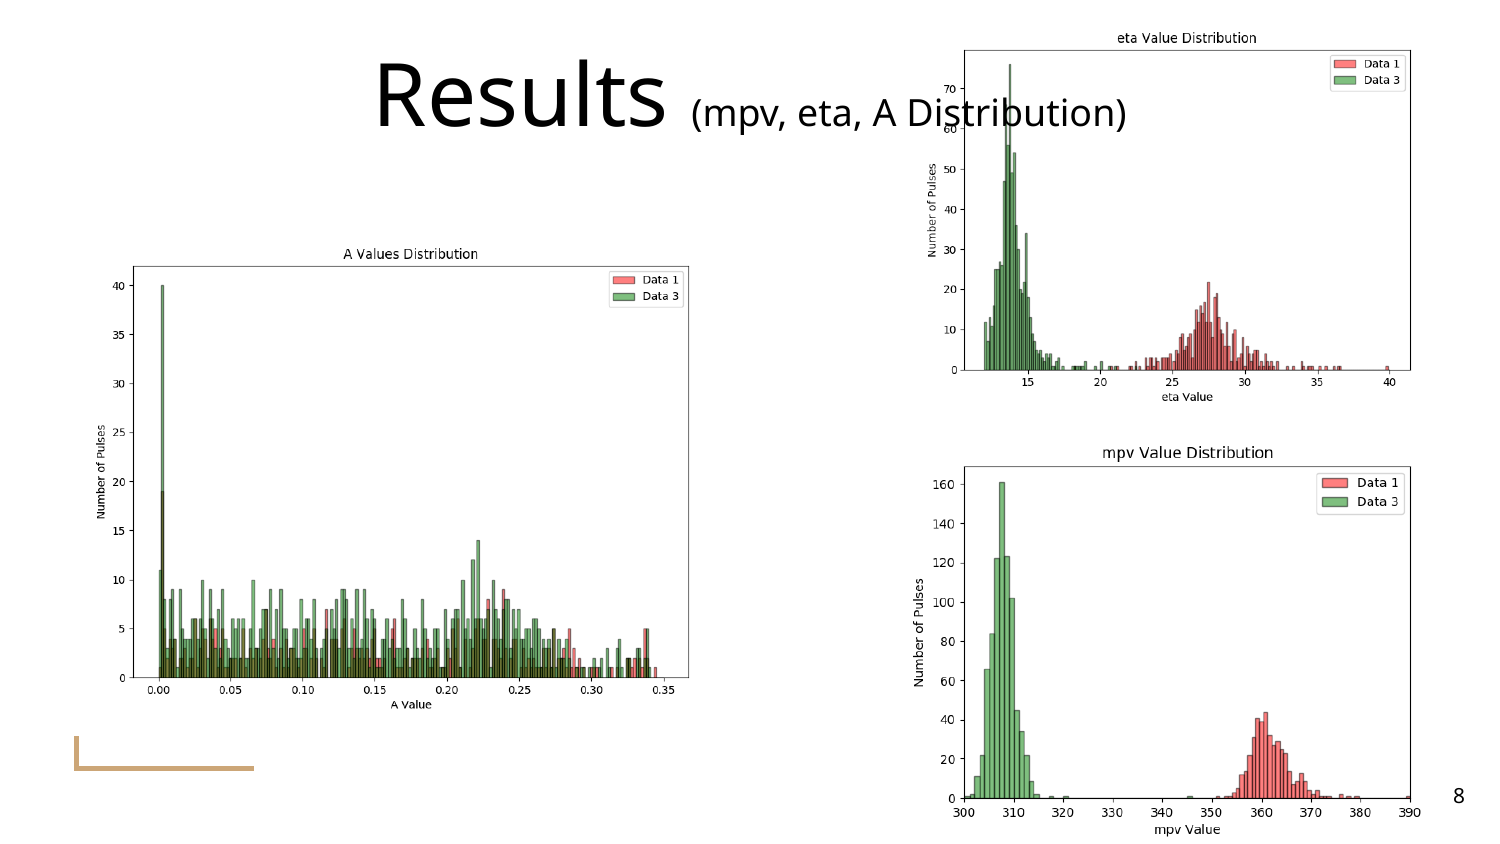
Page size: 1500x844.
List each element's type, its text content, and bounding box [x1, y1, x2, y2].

title Results (mpv, eta, A Distribution) [126, 0, 1374, 217]
slide_number <number> [1389, 764, 1480, 830]
picture [43, 201, 760, 736]
picture [892, 0, 1467, 844]
